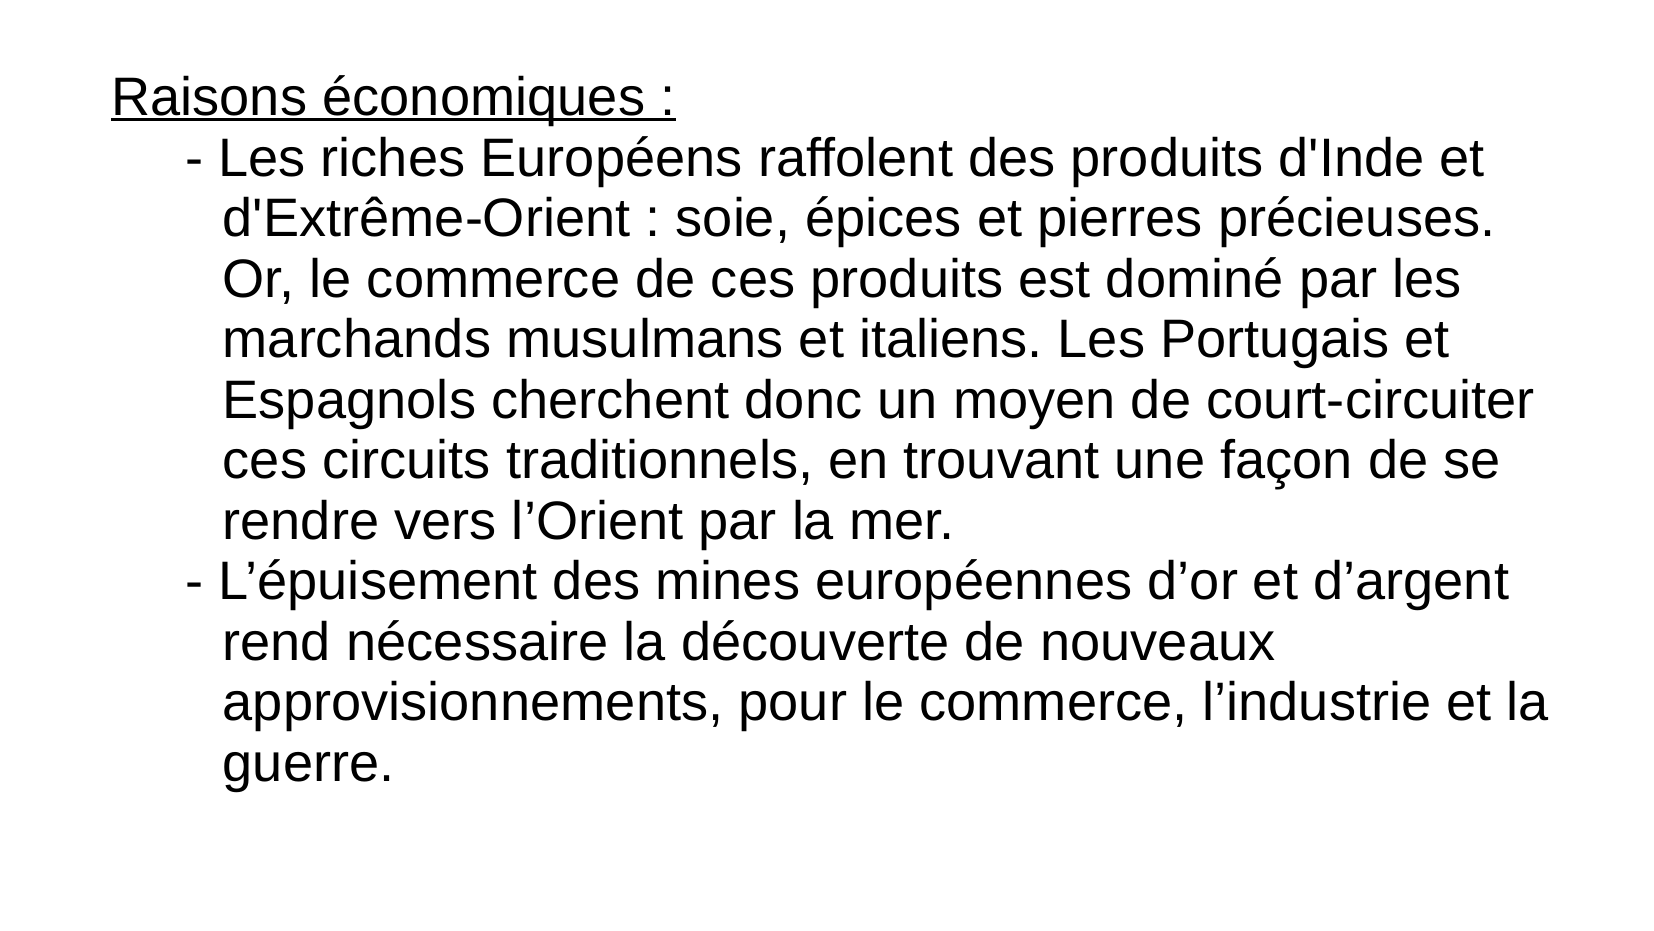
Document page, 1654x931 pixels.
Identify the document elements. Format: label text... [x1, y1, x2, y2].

text_box Raisons économiques : - Les riches Européens raffolent des produits d'Inde et d'Extrême-Orient : soie, épices et pierres précieuses. Or, le commerce de ces produits est dominé par les marchands musulmans et italiens. Les Portugais et Espagnols cherchent donc un moyen de court-circuiter ces circuits traditionnels, en trouvant une façon de se rendre vers l’Orient par la mer. - L’épuisement des mines européennes d’or et d’argent rend nécessaire la découverte de nouveaux approvisionnements, pour le commerce, l’industrie et la guerre. [59, 59, 1595, 885]
